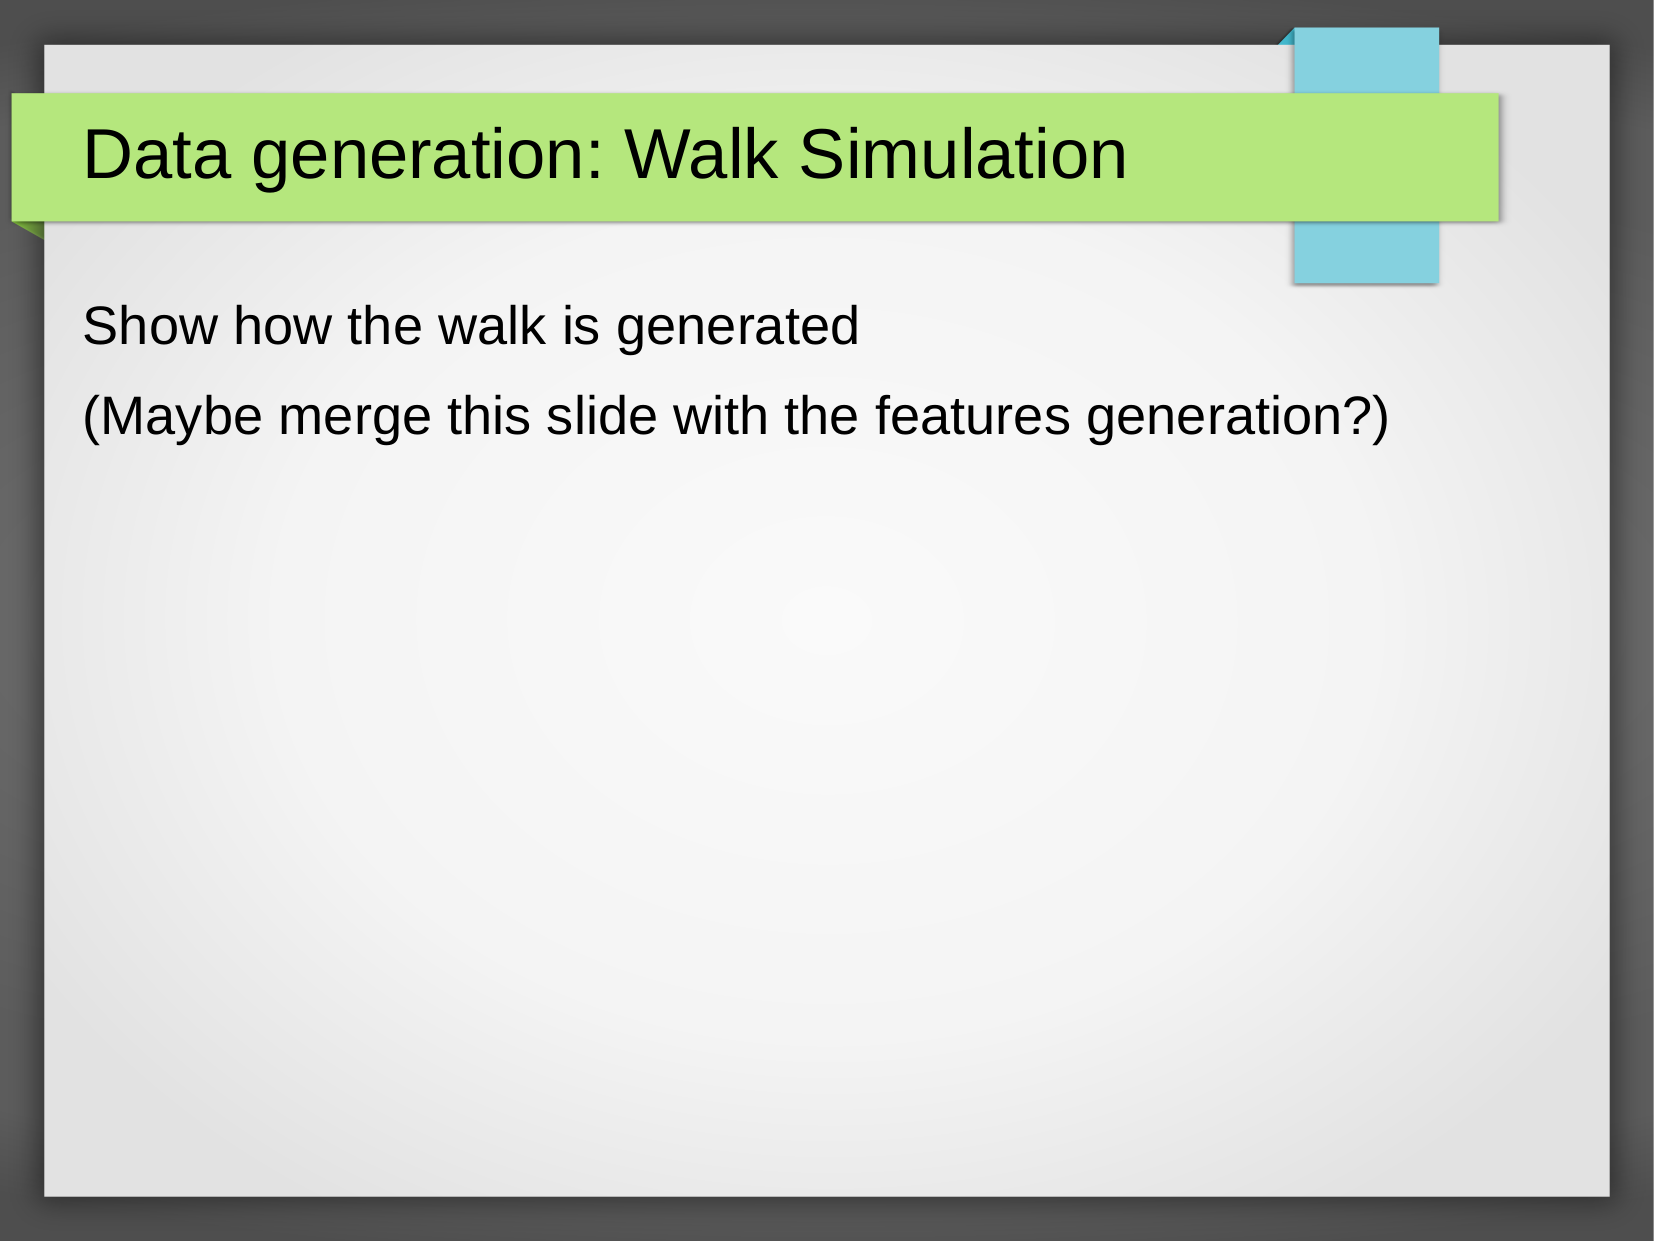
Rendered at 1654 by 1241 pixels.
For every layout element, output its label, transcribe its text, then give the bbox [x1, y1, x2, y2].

list Show how the walk is generated (Maybe merge this slide with the features generation?) [82, 295, 1571, 1015]
picture [0, 0, 1654, 1241]
title Data generation: Walk Simulation [82, 94, 1264, 213]
